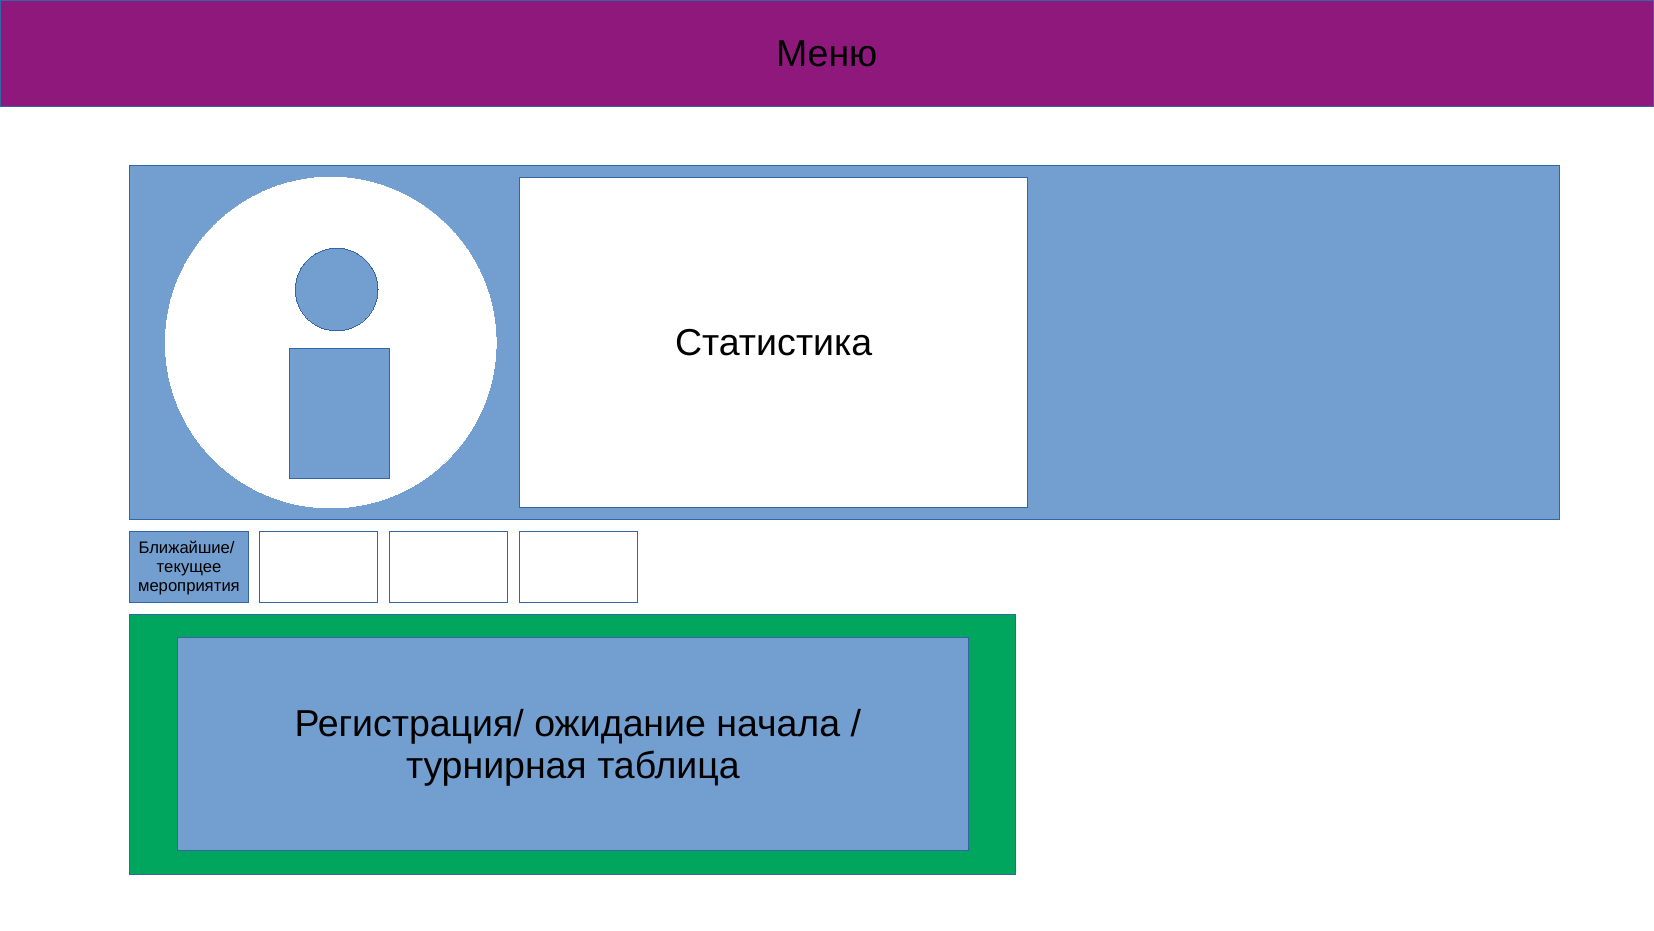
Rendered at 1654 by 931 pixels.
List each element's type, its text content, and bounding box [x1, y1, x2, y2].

text_box [129, 614, 1016, 875]
text_box Статистика [519, 177, 1028, 508]
text_box [259, 531, 378, 603]
text_box Меню [0, 0, 1654, 107]
text_box [519, 531, 638, 603]
text_box [129, 165, 1560, 520]
text_box Регистрация/ ожидание начала / турнирная таблица [177, 637, 969, 851]
text_box [389, 531, 508, 603]
text_box Ближайшие/ текущее мероприятия [129, 531, 249, 603]
